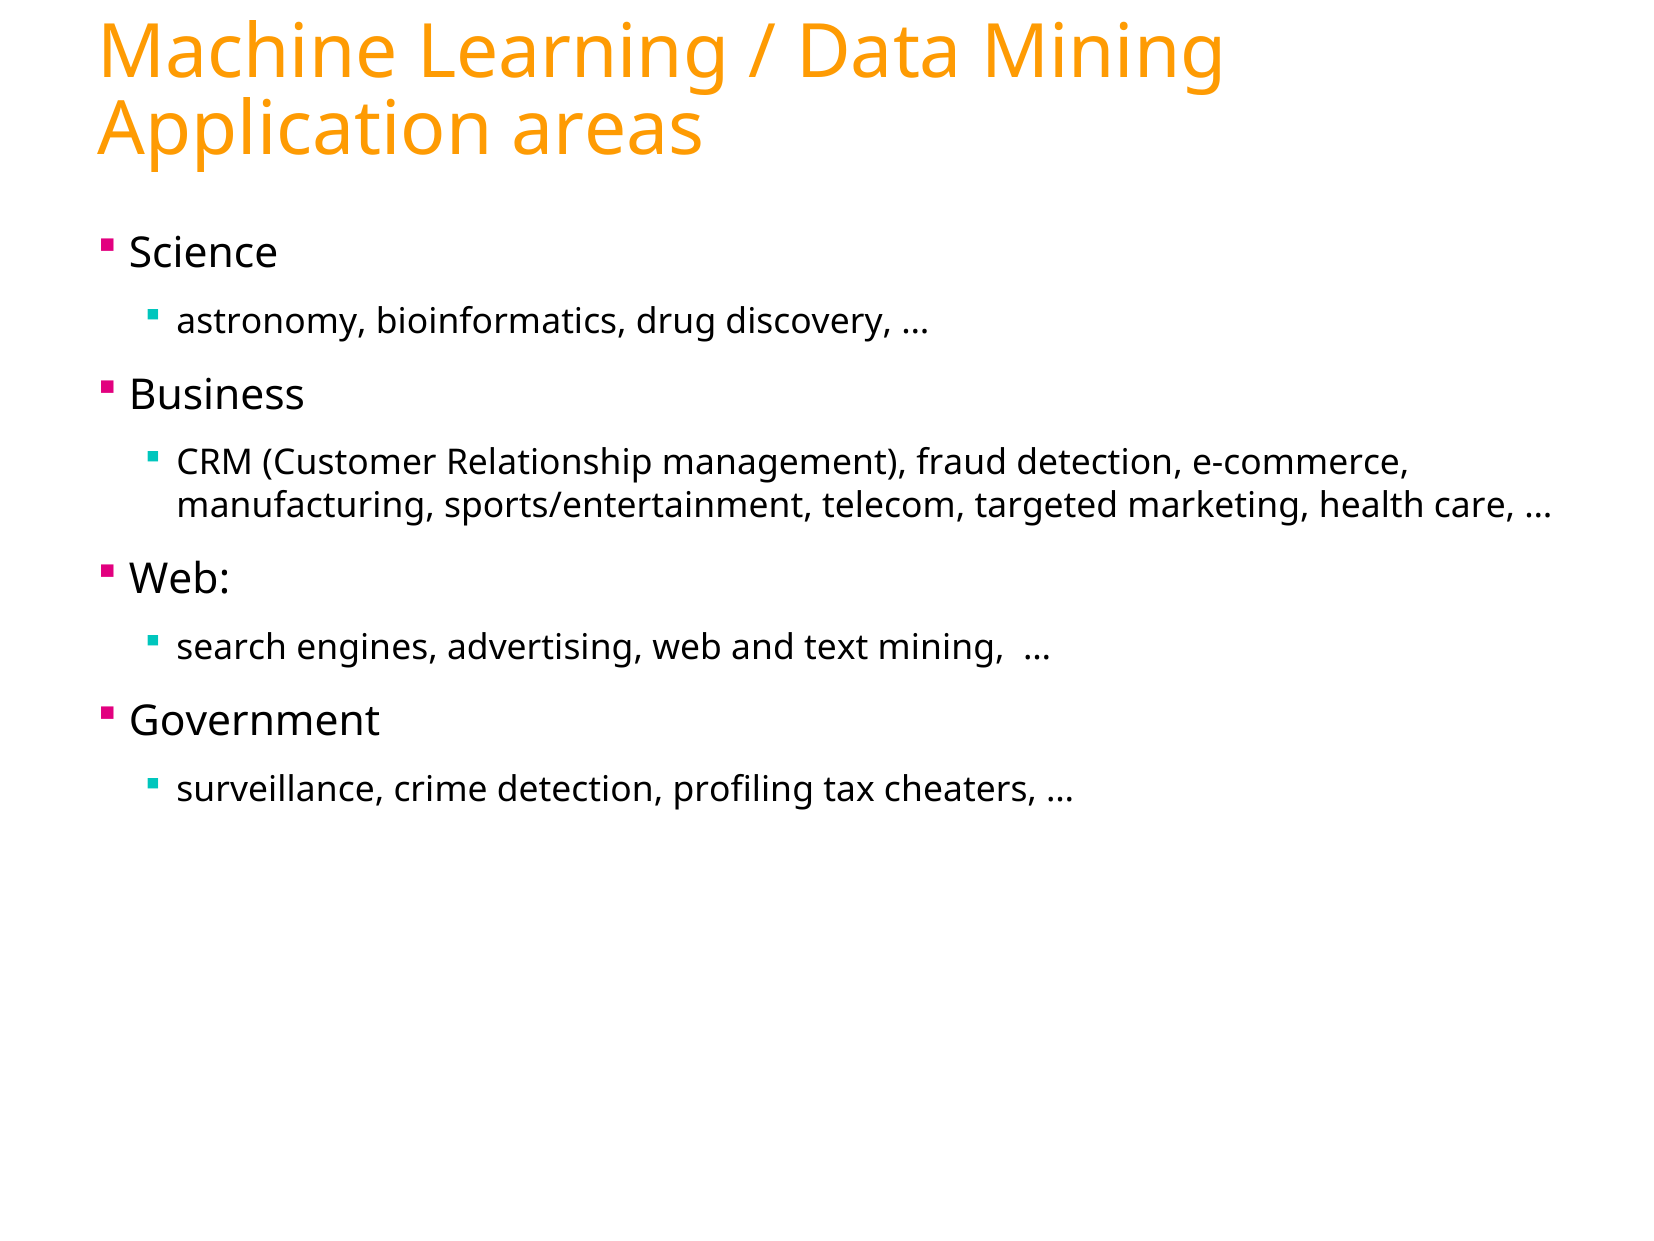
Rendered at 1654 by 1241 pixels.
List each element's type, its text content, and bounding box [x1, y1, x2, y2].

list Science astronomy, bioinformatics, drug discovery, … Business CRM (Customer Relationship management), fraud detection, e-commerce, manufacturing, sports/entertainment, telecom, targeted marketing, health care, … Web: search engines, advertising, web and text mining, … Government surveillance, crime detection, profiling tax cheaters, … [82, 216, 1585, 858]
title Machine Learning / Data Mining Application areas [82, 31, 1585, 156]
